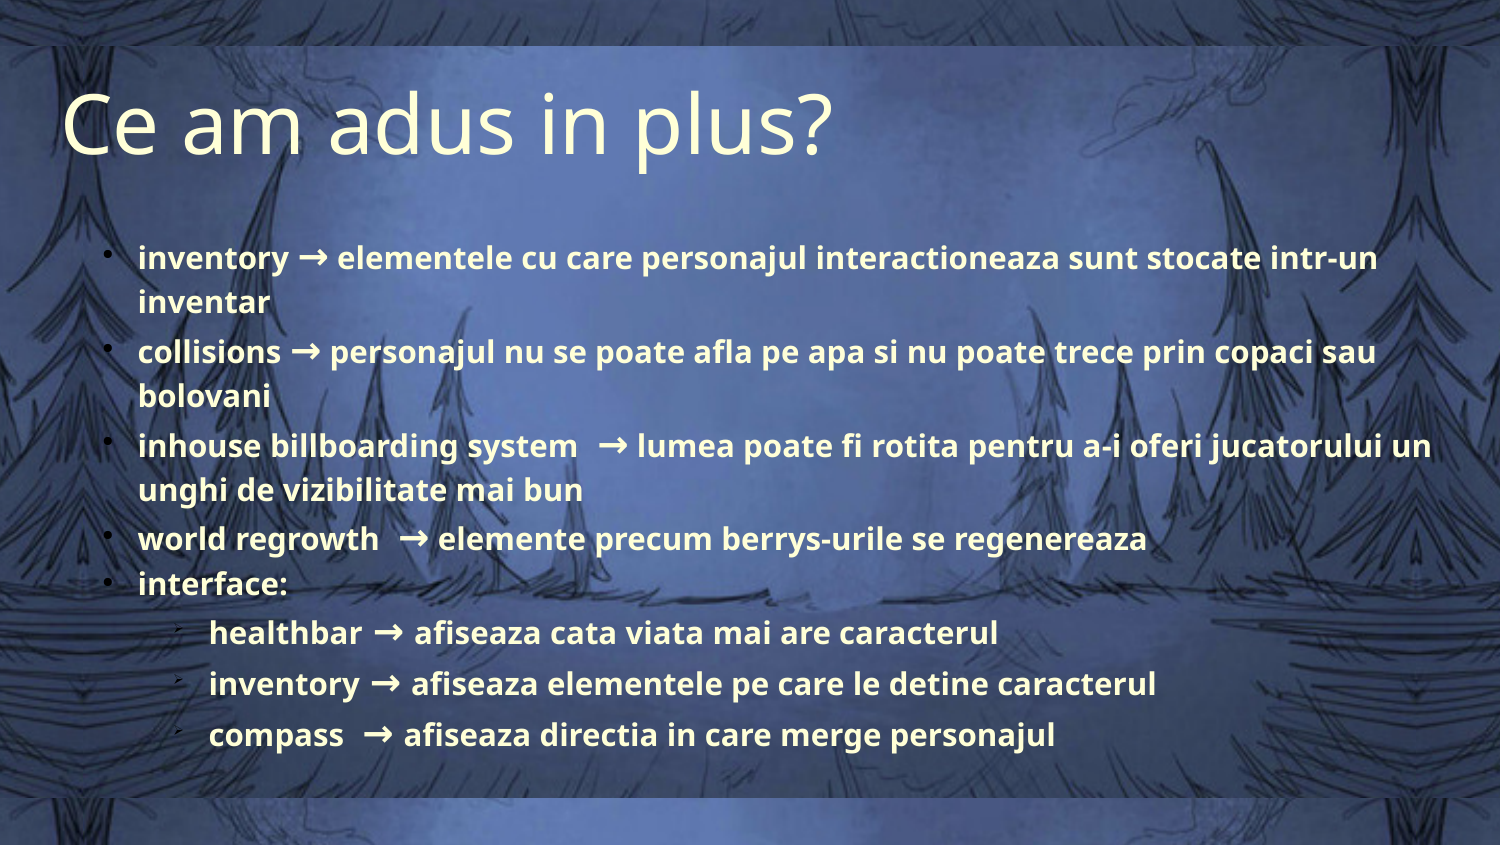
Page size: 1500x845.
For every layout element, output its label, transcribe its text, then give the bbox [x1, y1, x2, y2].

subtitle inventory → elementele cu care personajul interactioneaza sunt stocate intr-un inventar collisions → personajul nu se poate afla pe apa si nu poate trece prin copaci sau bolovani inhouse billboarding system → lumea poate fi rotita pentru a-i oferi jucatorului un unghi de vizibilitate mai bun world regrowth → elemente precum berrys-urile se regenereaza interface: healthbar → afiseaza cata viata mai are caracterul inventory → afiseaza elementele pe care le detine caracterul compass → afiseaza directia in care merge personajul [102, 175, 1500, 812]
title Ce am adus in plus? [45, 56, 1443, 151]
picture [0, 0, 1500, 845]
